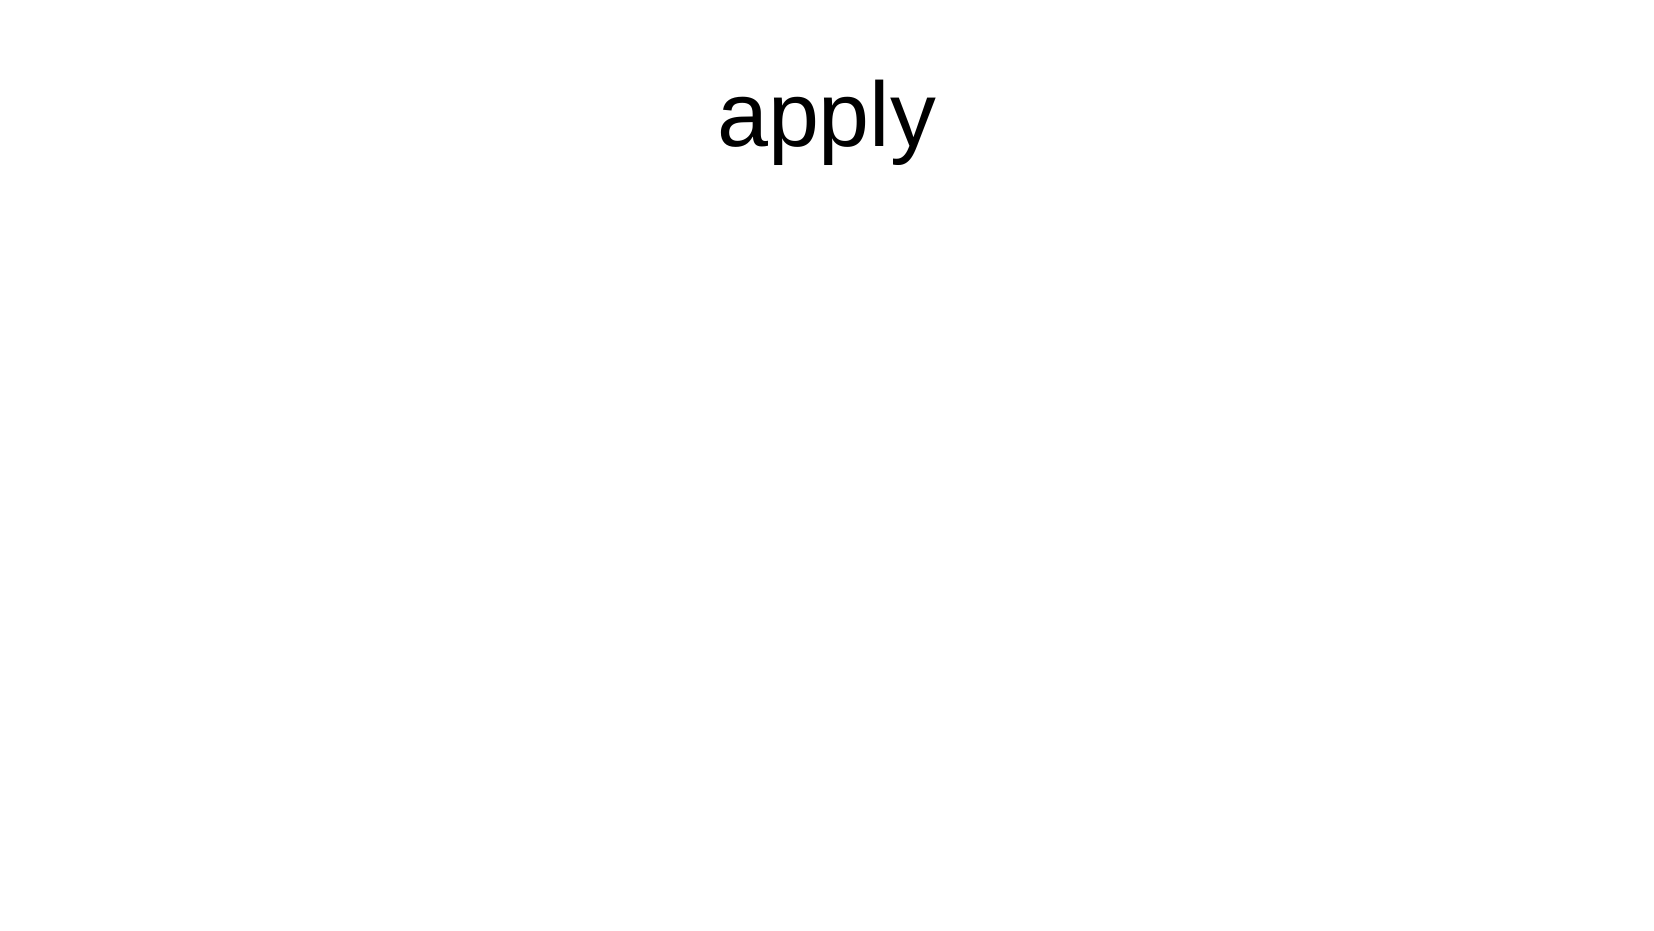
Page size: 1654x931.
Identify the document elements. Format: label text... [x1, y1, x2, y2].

title apply [82, 37, 1571, 193]
